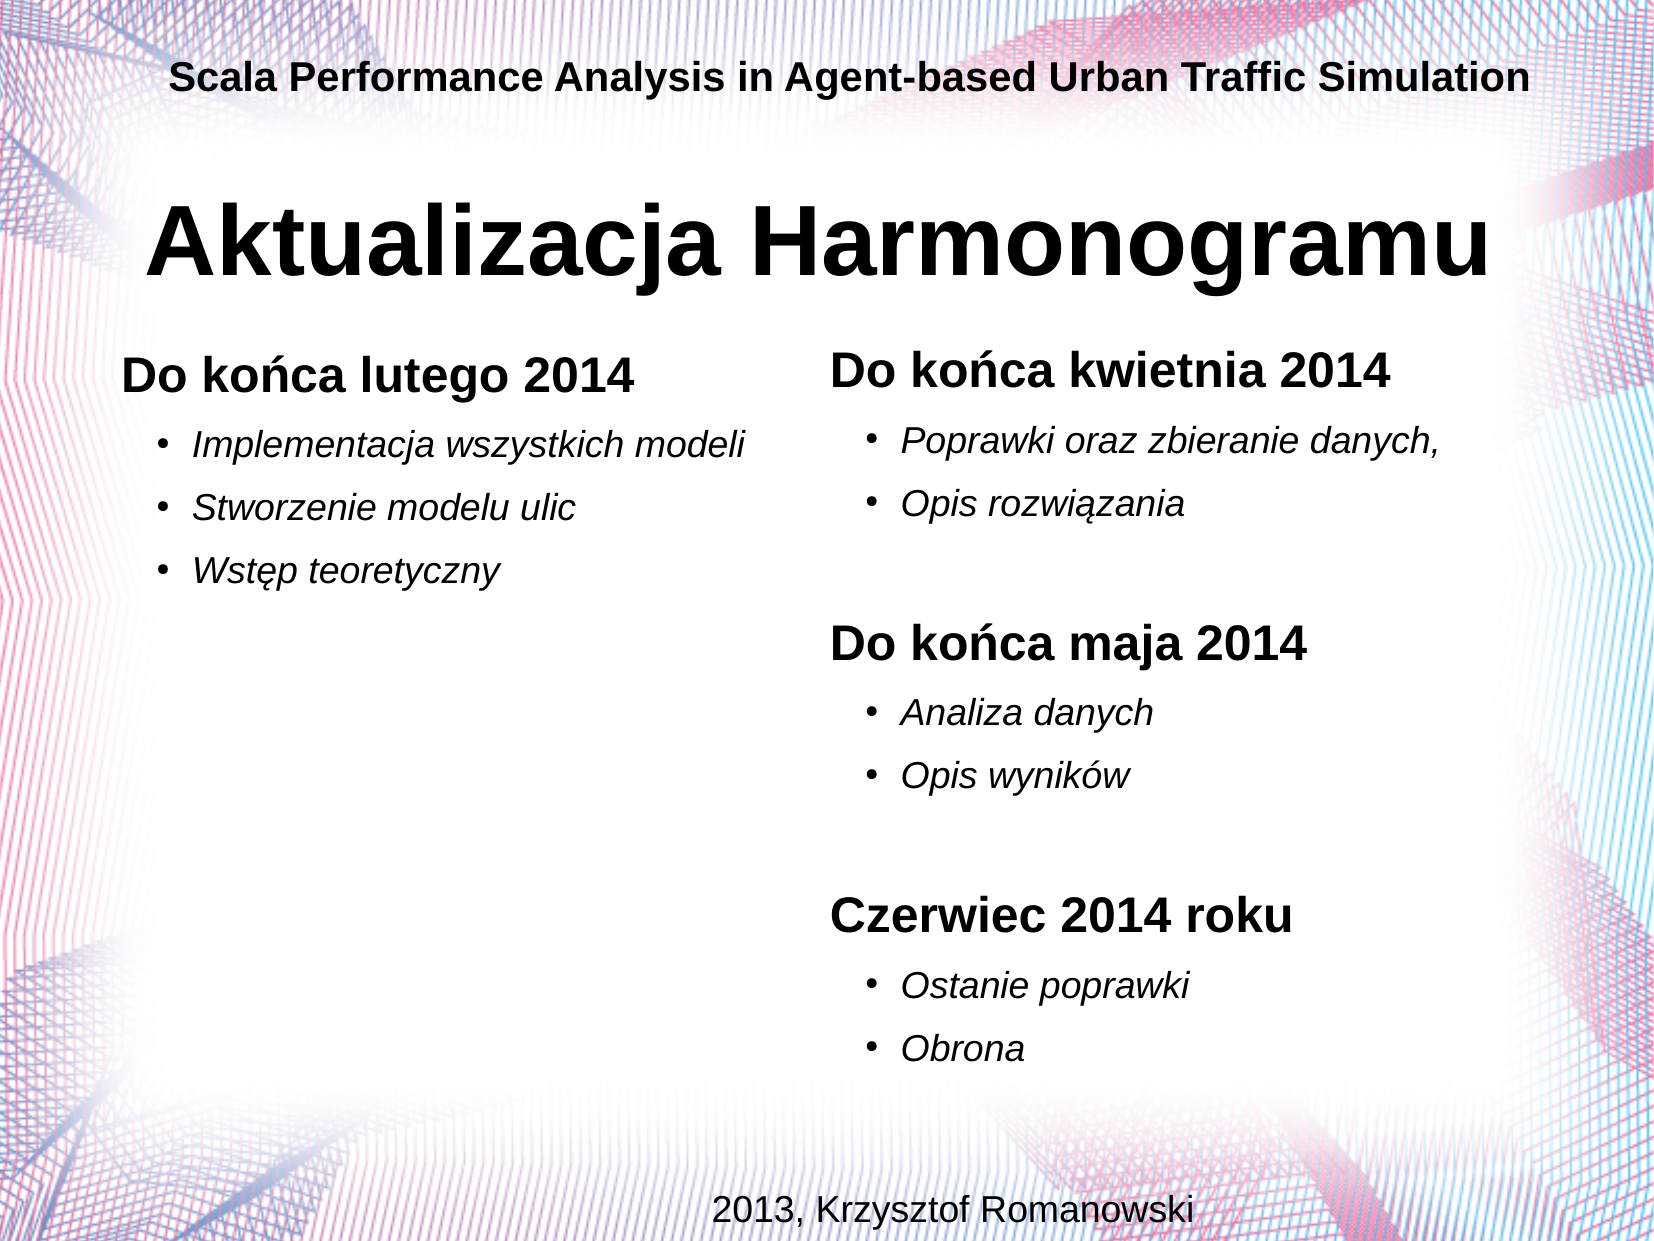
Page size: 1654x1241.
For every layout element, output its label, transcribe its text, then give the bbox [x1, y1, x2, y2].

text_box Do końca kwietnia 2014 Poprawki oraz zbieranie danych, Opis rozwiązania Do końca maja 2014 Analiza danych Opis wyników Czerwiec 2014 roku Ostanie poprawki Obrona [814, 307, 1524, 777]
text_box Scala Performance Analysis in Agent-based Urban Traffic Simulation [153, 23, 1560, 121]
text_box 2013, Krzysztof Romanowski [696, 1159, 1276, 1217]
text_box Aktualizacja Harmonogramu [129, 121, 1583, 416]
text_box Do końca lutego 2014 Implementacja wszystkich modeli Stworzenie modelu ulic Wstęp teoretyczny [106, 311, 792, 1160]
picture [0, 0, 1654, 1241]
